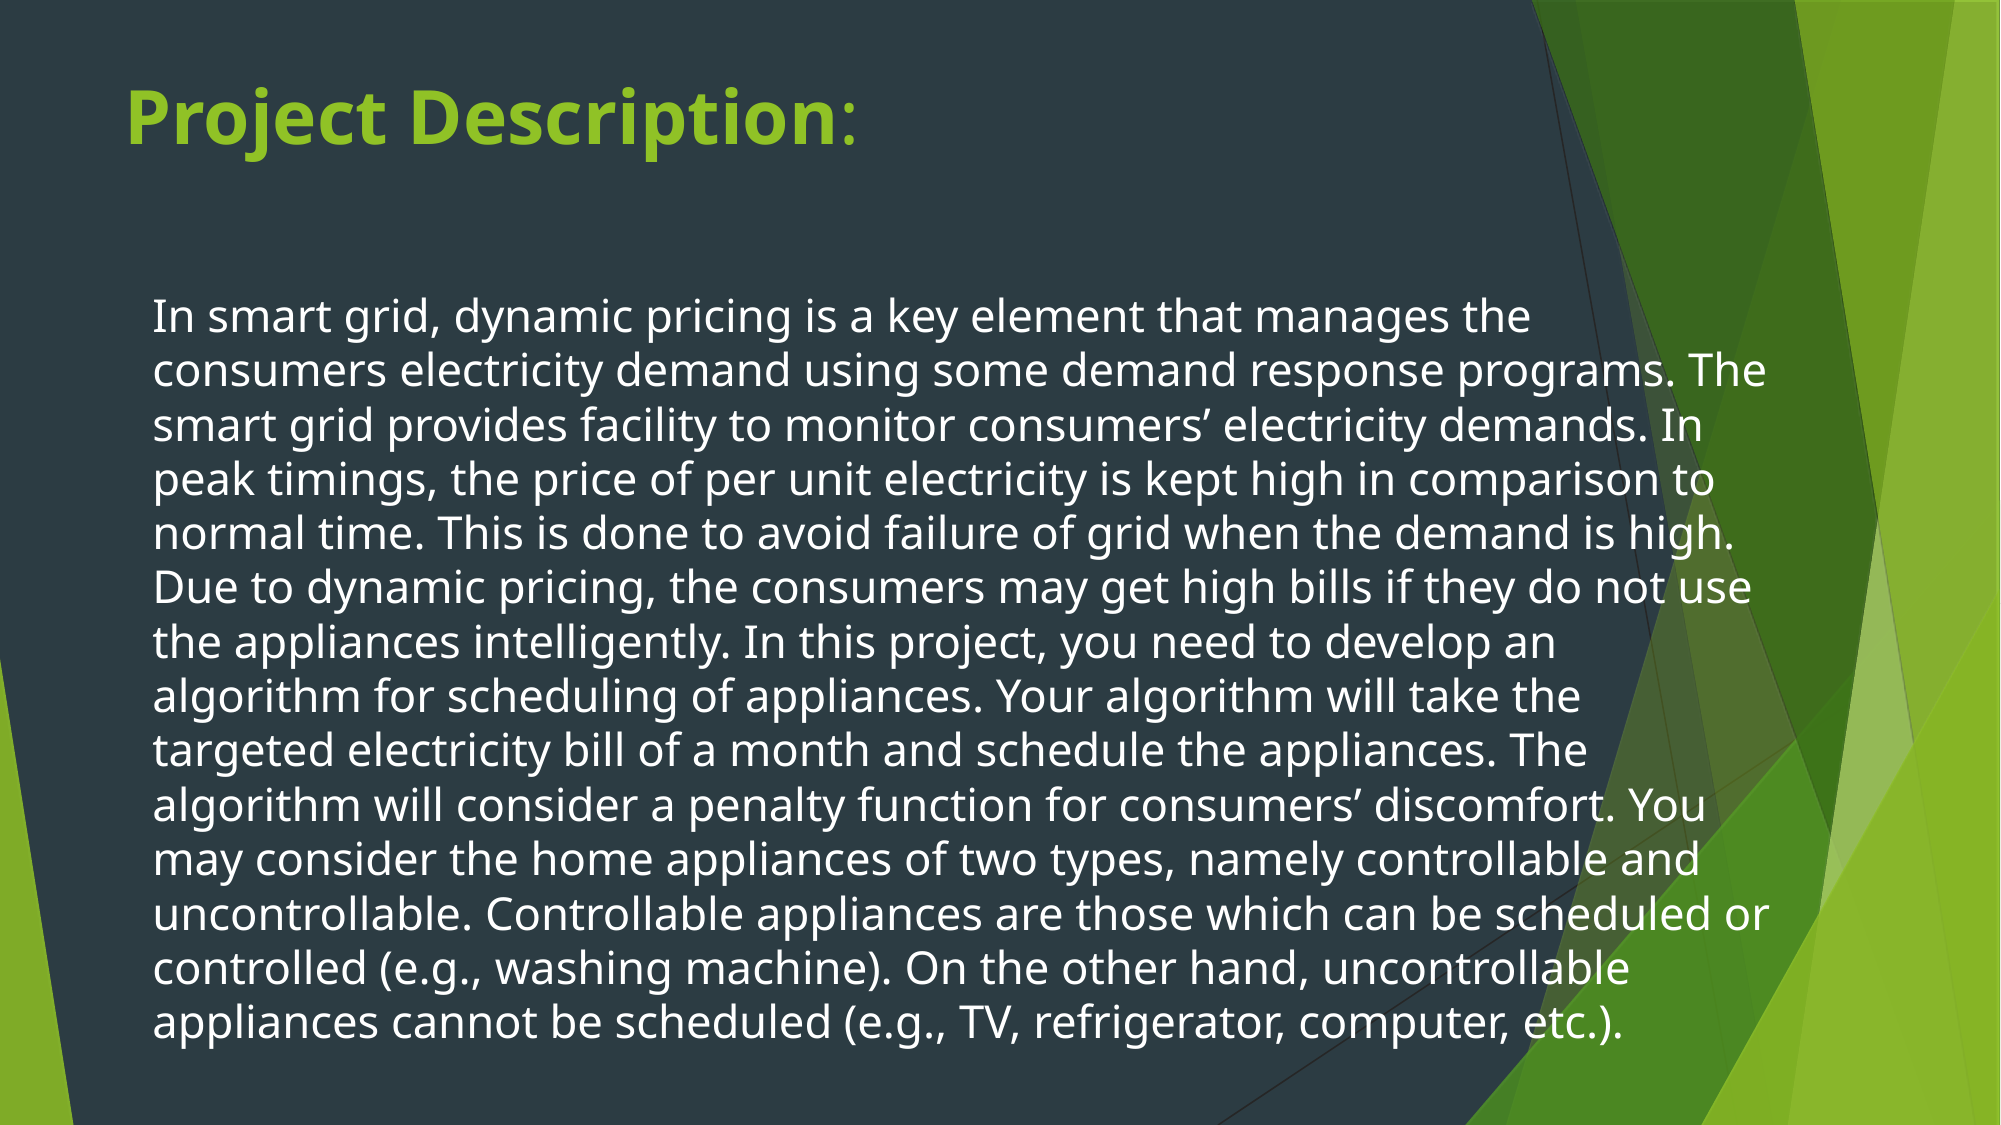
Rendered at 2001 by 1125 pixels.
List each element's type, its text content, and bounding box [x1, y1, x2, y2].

title Project Description: [109, 62, 1835, 280]
list In smart grid, dynamic pricing is a key element that manages the consumers electricity demand using some demand response programs. The smart grid provides facility to monitor consumers’ electricity demands. In peak timings, the price of per unit electricity is kept high in comparison to normal time. This is done to avoid failure of grid when the demand is high. Due to dynamic pricing, the consumers may get high bills if they do not use the appliances intelligently. In this project, you need to develop an algorithm for scheduling of appliances. Your algorithm will take the targeted electricity bill of a month and schedule the appliances. The algorithm will consider a penalty function for consumers’ discomfort. You may consider the home appliances of two types, namely controllable and uncontrollable. Controllable appliances are those which can be scheduled or controlled (e.g., washing machine). On the other hand, uncontrollable appliances cannot be scheduled (e.g., TV, refrigerator, computer, etc.). [137, 279, 1790, 1063]
